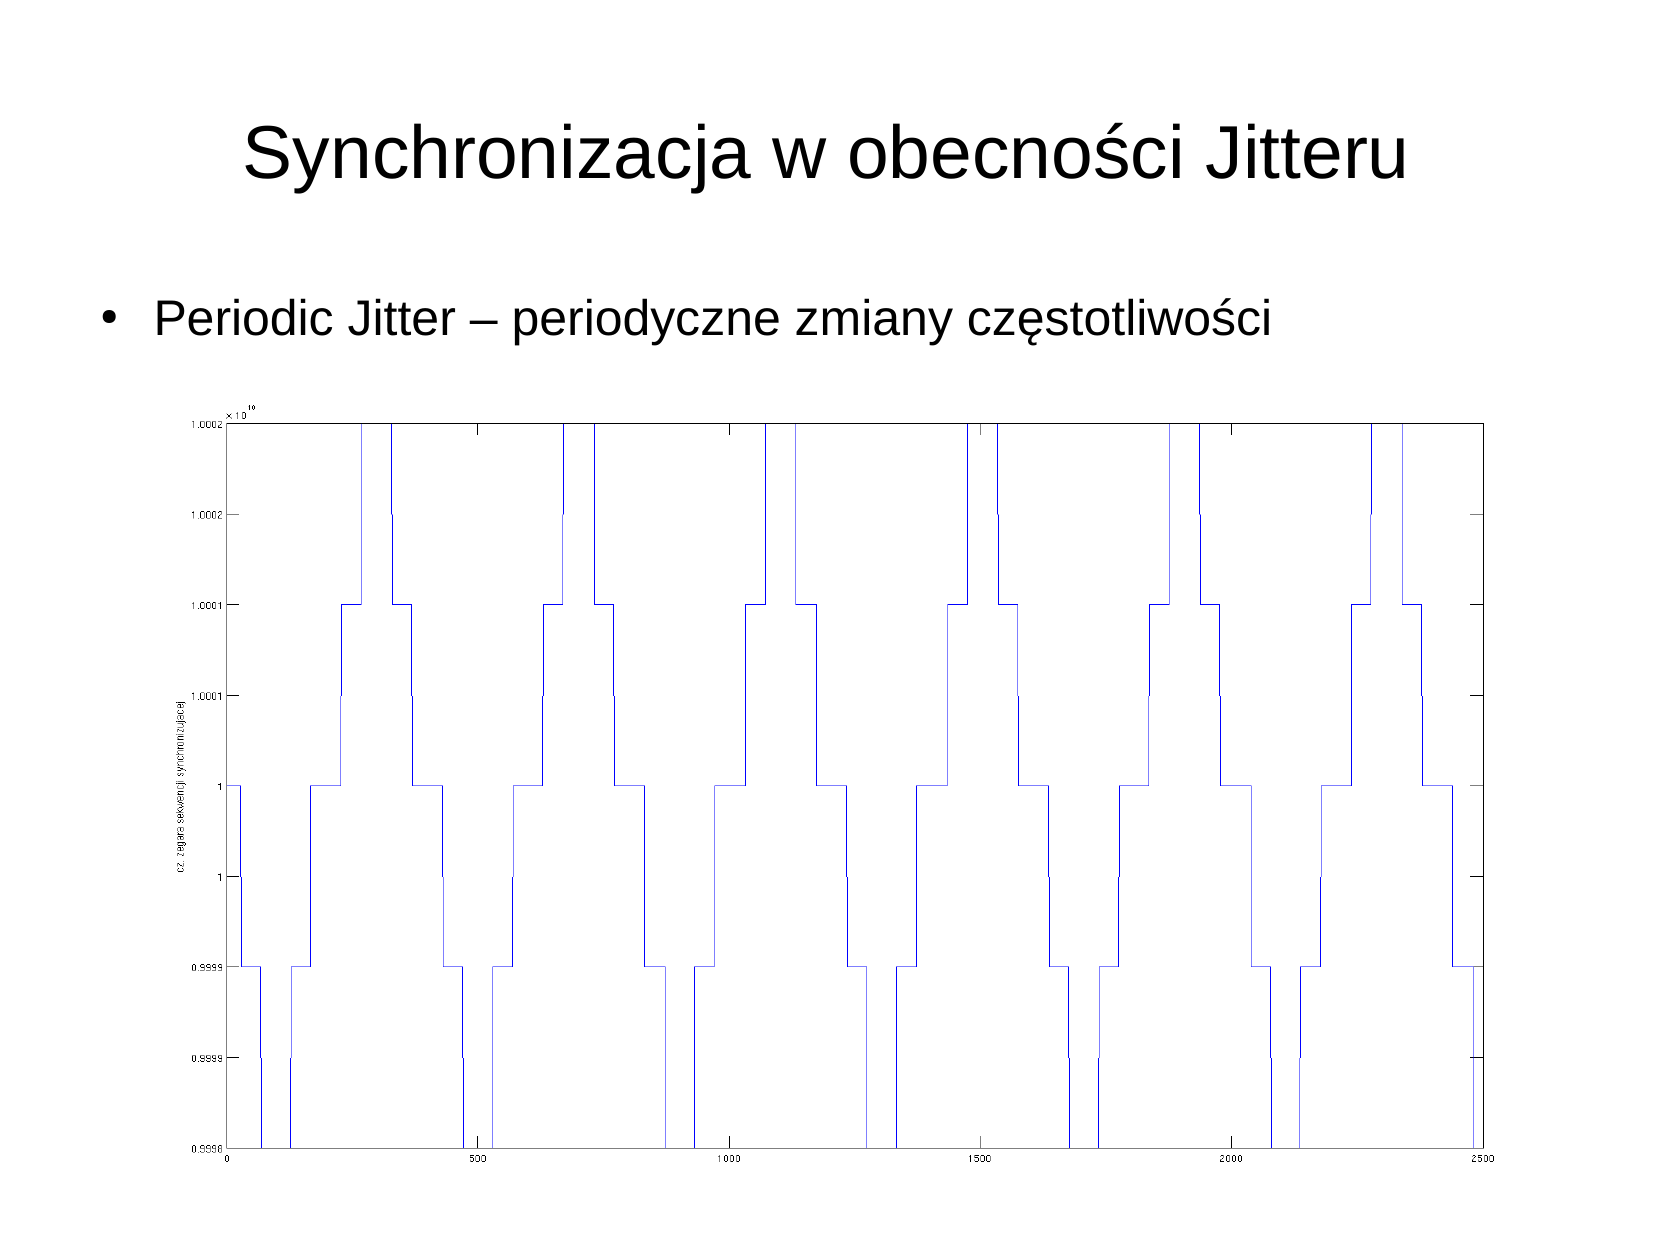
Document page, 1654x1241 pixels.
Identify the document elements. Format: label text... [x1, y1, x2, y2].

title Synchronizacja w obecności Jitteru [82, 49, 1571, 257]
list Periodic Jitter – periodyczne zmiany częstotliwości [82, 290, 1571, 356]
picture [15, 356, 1636, 1241]
